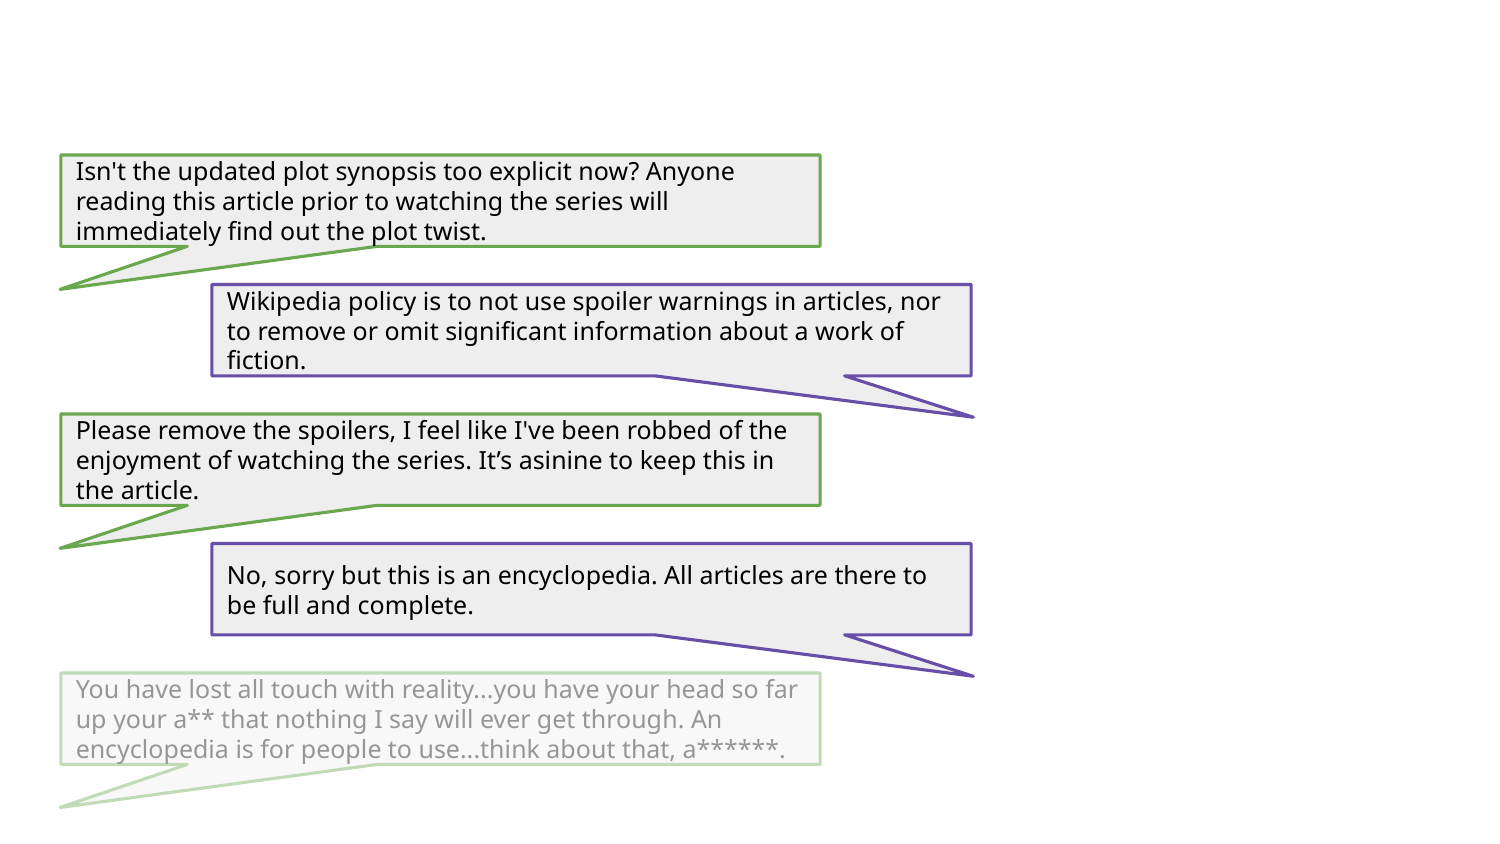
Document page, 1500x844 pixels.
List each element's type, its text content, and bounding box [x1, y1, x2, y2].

text_box No, sorry but this is an encyclopedia. All articles are there to be full and complete. [211, 543, 974, 677]
text_box Isn't the updated plot synopsis too explicit now? Anyone reading this article prior to watching the series will immediately find out the plot twist. [60, 154, 821, 290]
text_box Please remove the spoilers, I feel like I've been robbed of the enjoyment of watching the series. It’s asinine to keep this in the article. [60, 413, 821, 549]
text_box Wikipedia policy is to not use spoiler warnings in articles, nor to remove or omit significant information about a work of fiction. [211, 284, 974, 418]
text_box [44, 663, 838, 820]
